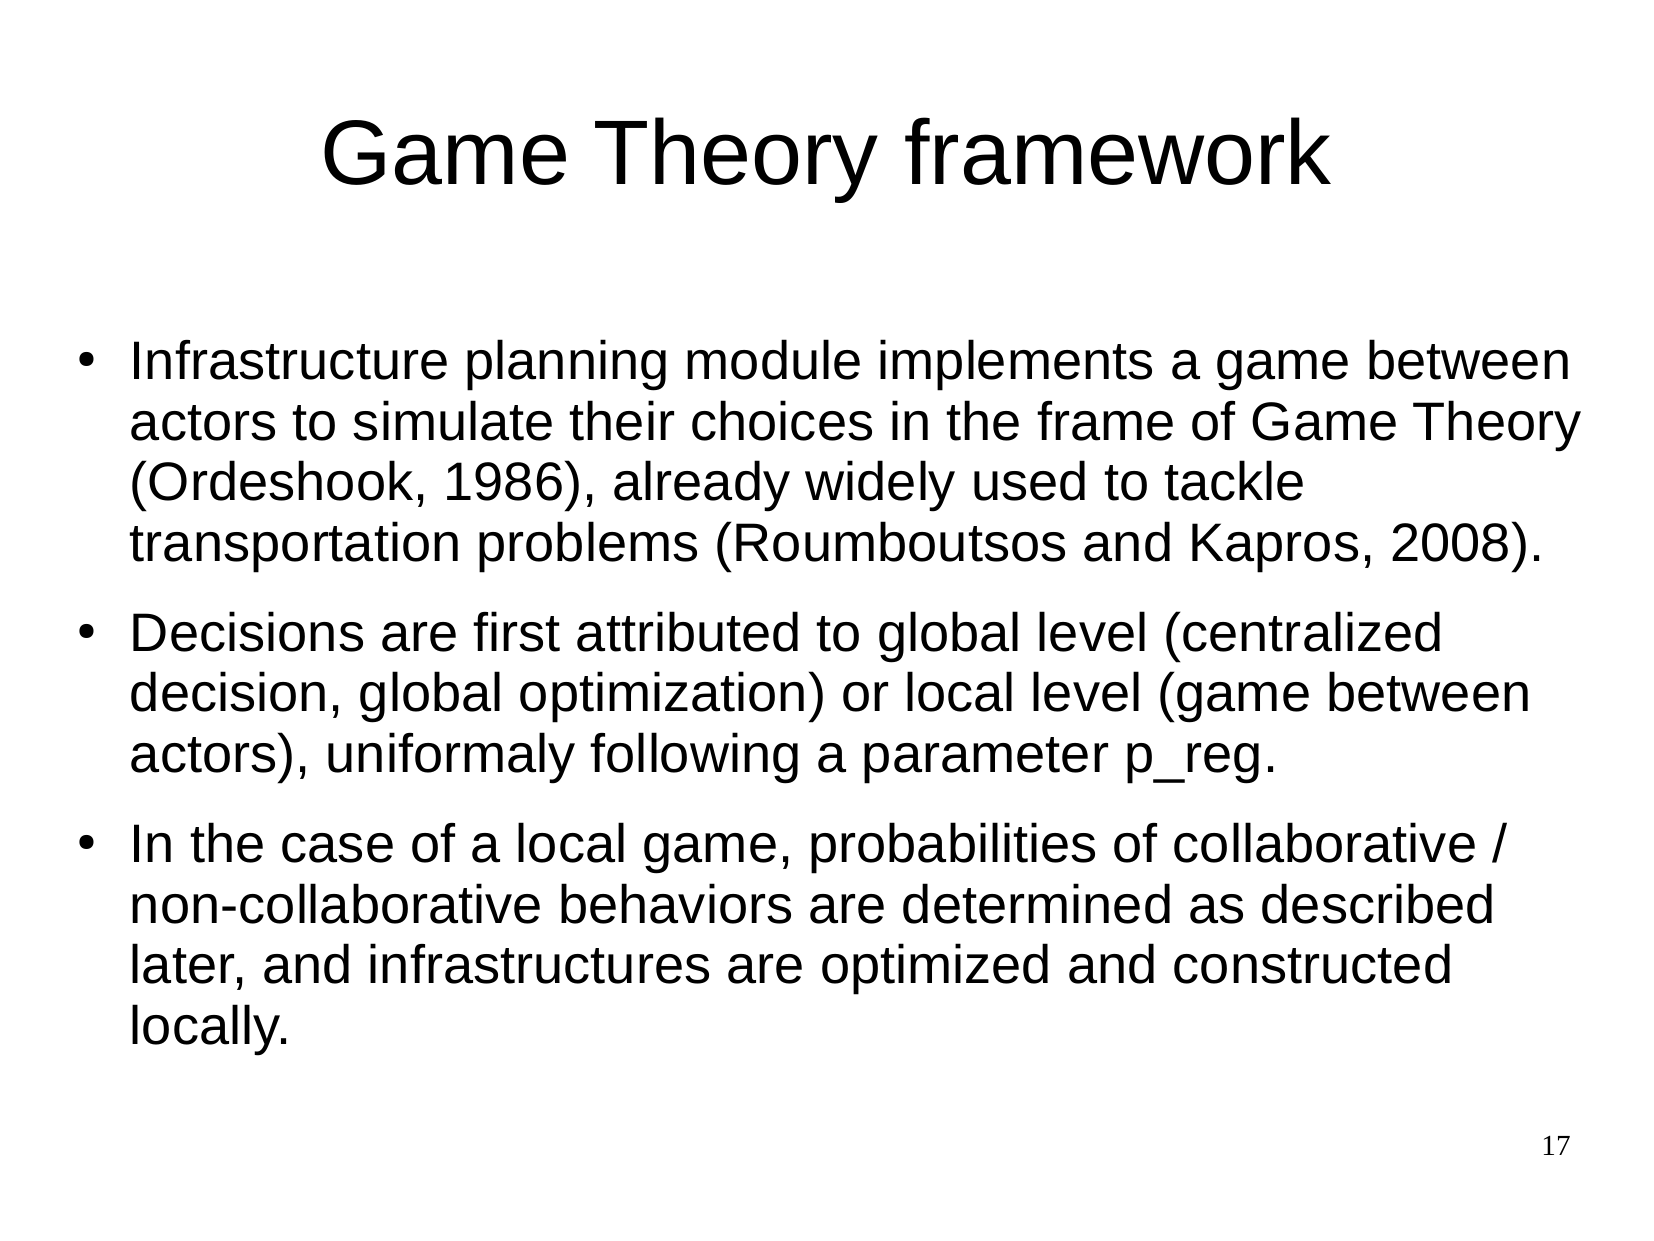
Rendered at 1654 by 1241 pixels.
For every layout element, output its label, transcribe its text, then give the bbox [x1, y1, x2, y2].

list Infrastructure planning module implements a game between actors to simulate their choices in the frame of Game Theory (Ordeshook, 1986), already widely used to tackle transportation problems (Roumboutsos and Kapros, 2008). Decisions are first attributed to global level (centralized decision, global optimization) or local level (game between actors), uniformaly following a parameter p_reg. In the case of a local game, probabilities of collaborative / non-collaborative behaviors are determined as described later, and infrastructures are optimized and constructed locally. [59, 330, 1597, 1228]
title Game Theory framework [82, 49, 1571, 257]
